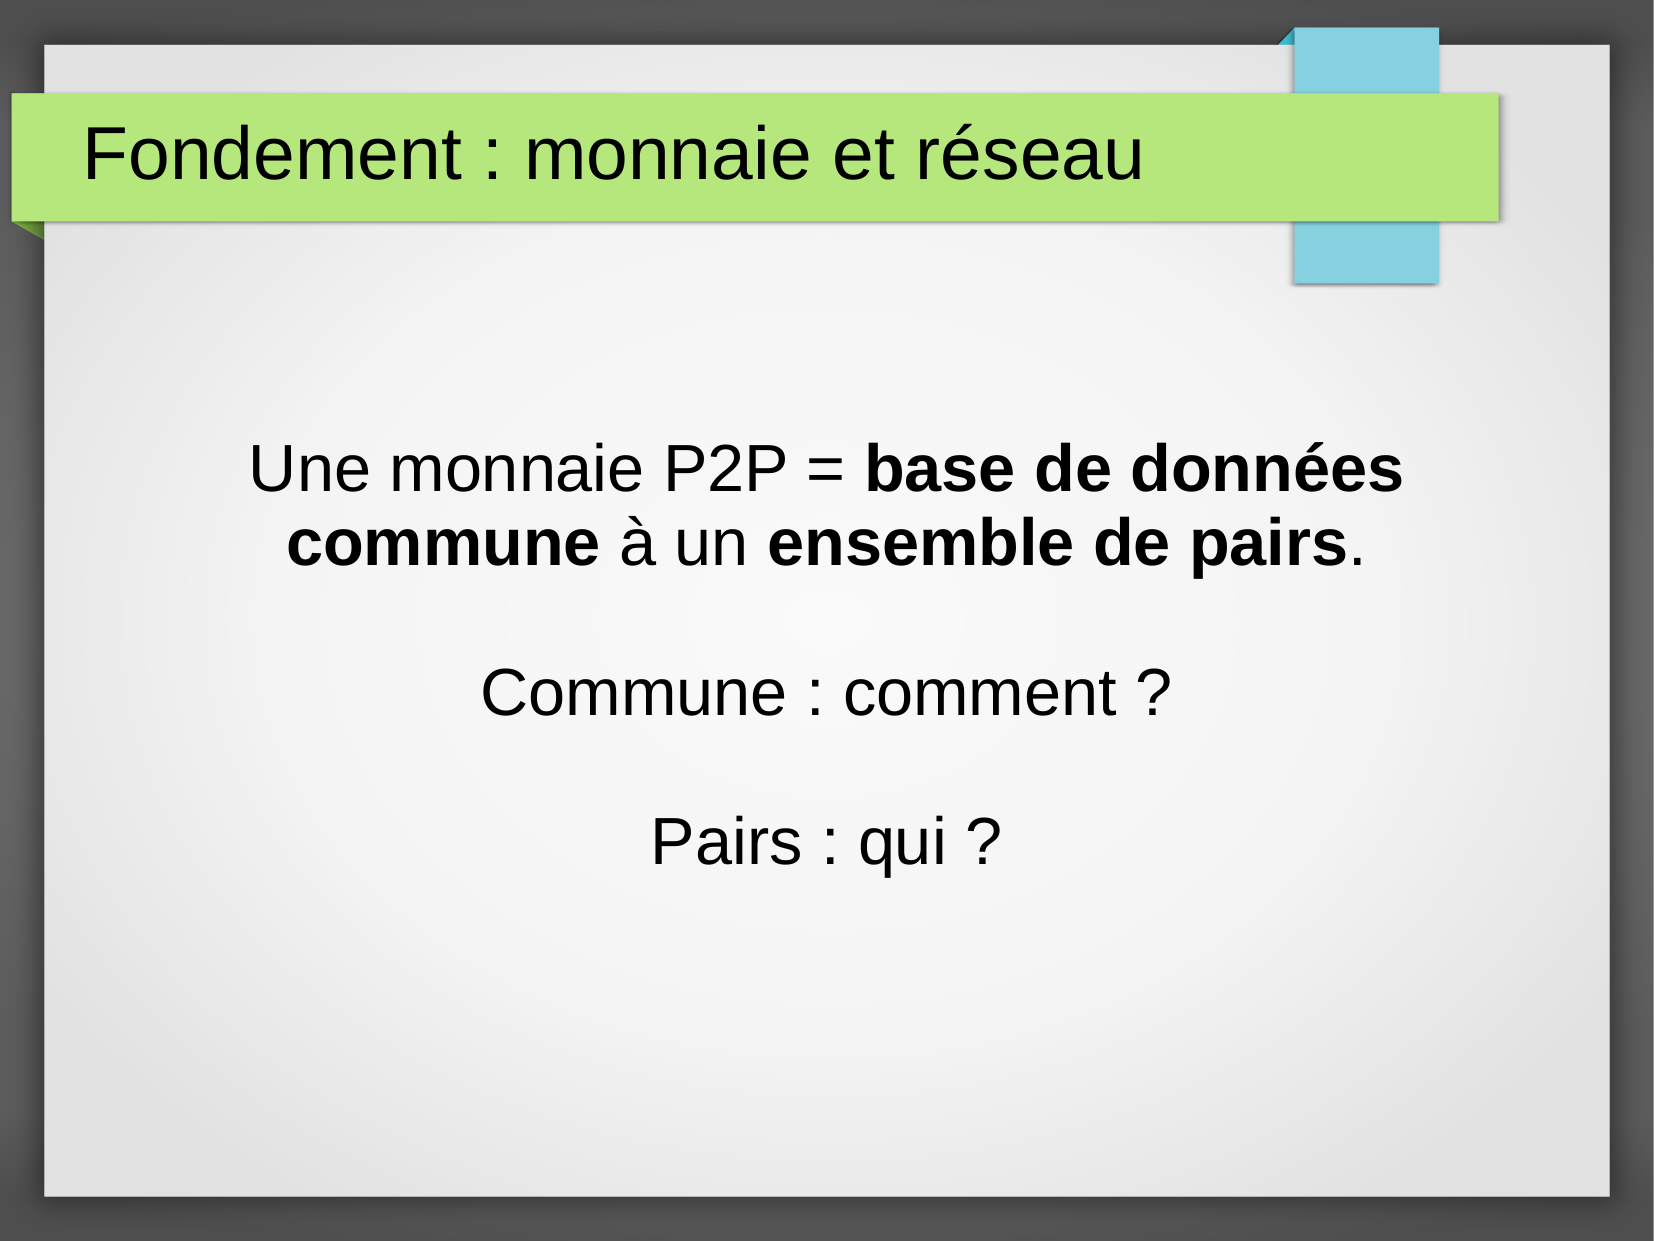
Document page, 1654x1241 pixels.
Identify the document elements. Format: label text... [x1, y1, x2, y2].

subtitle Une monnaie P2P = base de données commune à un ensemble de pairs. Commune : comment ? Pairs : qui ? [82, 295, 1571, 1015]
picture [0, 0, 1654, 1241]
title Fondement : monnaie et réseau [82, 94, 1264, 213]
